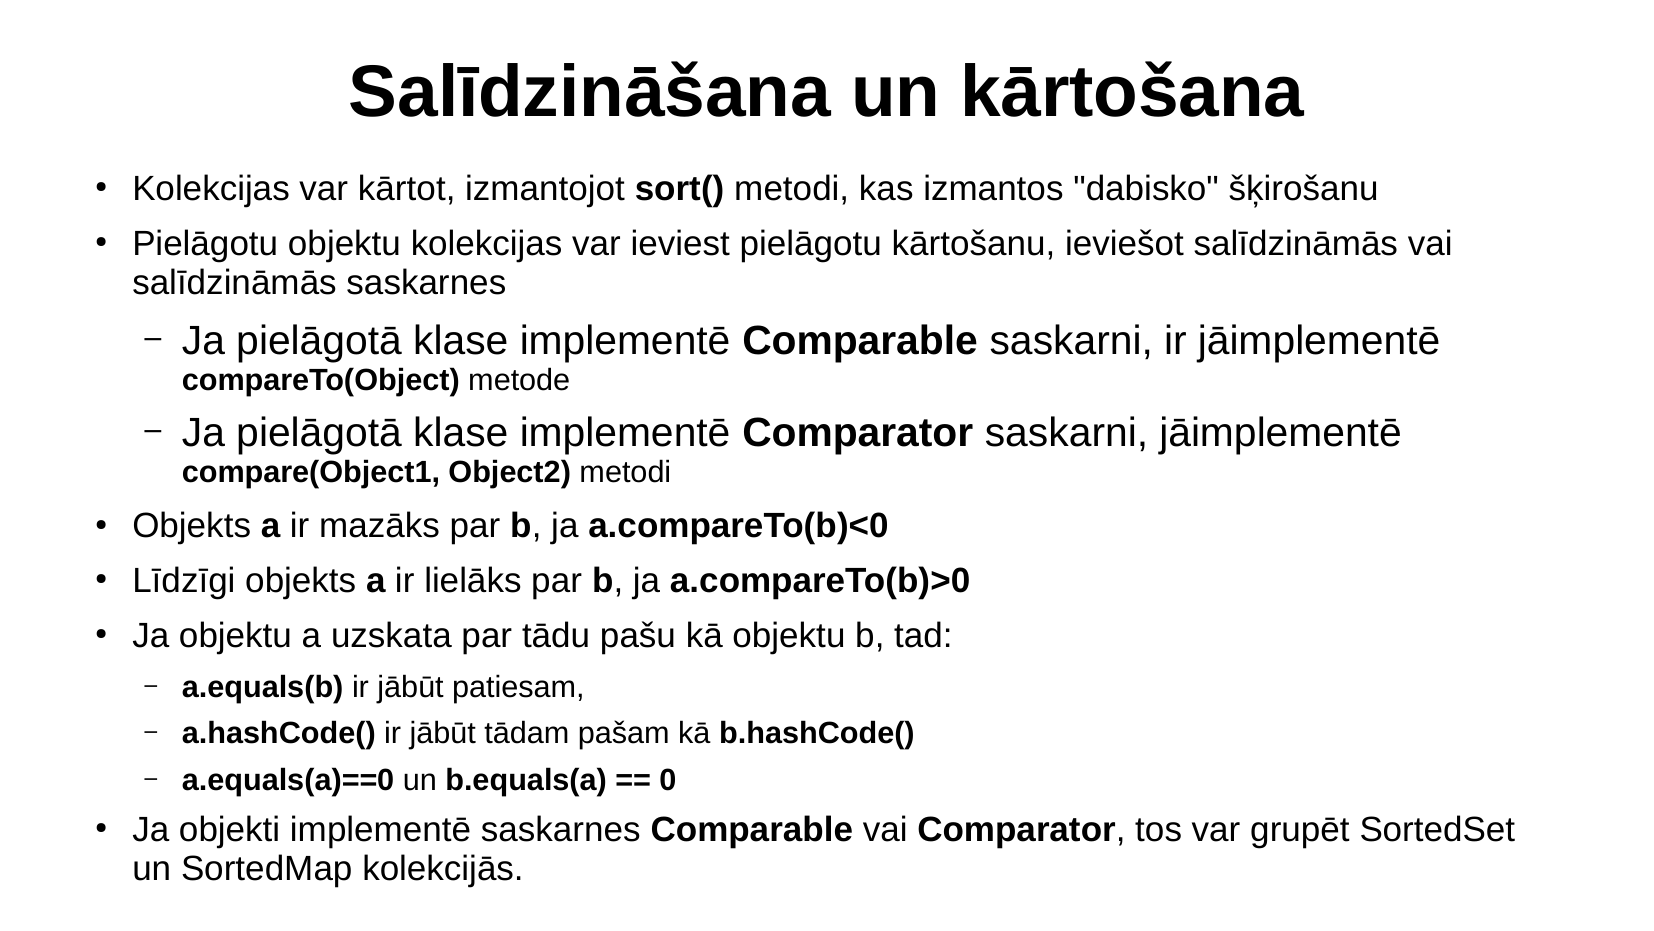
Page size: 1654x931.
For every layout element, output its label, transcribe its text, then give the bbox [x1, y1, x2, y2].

list Kolekcijas var kārtot, izmantojot sort() metodi, kas izmantos "dabisko" šķirošanu Pielāgotu objektu kolekcijas var ieviest pielāgotu kārtošanu, ieviešot salīdzināmās vai salīdzināmās saskarnes Ja pielāgotā klase implementē Comparable saskarni, ir jāimplementē compareTo(Object) metode Ja pielāgotā klase implementē Comparator saskarni, jāimplementē compare(Object1, Object2) metodi Objekts a ir mazāks par b, ja a.compareTo(b)<0 Līdzīgi objekts a ir lielāks par b, ja a.compareTo(b)>0 Ja objektu a uzskata par tādu pašu kā objektu b, tad: a.equals(b) ir jābūt patiesam, a.hashCode() ir jābūt tādam pašam kā b.hashCode() a.equals(a)==0 un b.equals(a) == 0 Ja objekti implementē saskarnes Comparable vai Comparator, tos var grupēt SortedSet un SortedMap kolekcijās. [82, 168, 1538, 889]
title Salīdzināšana un kārtošana [82, 37, 1571, 147]
